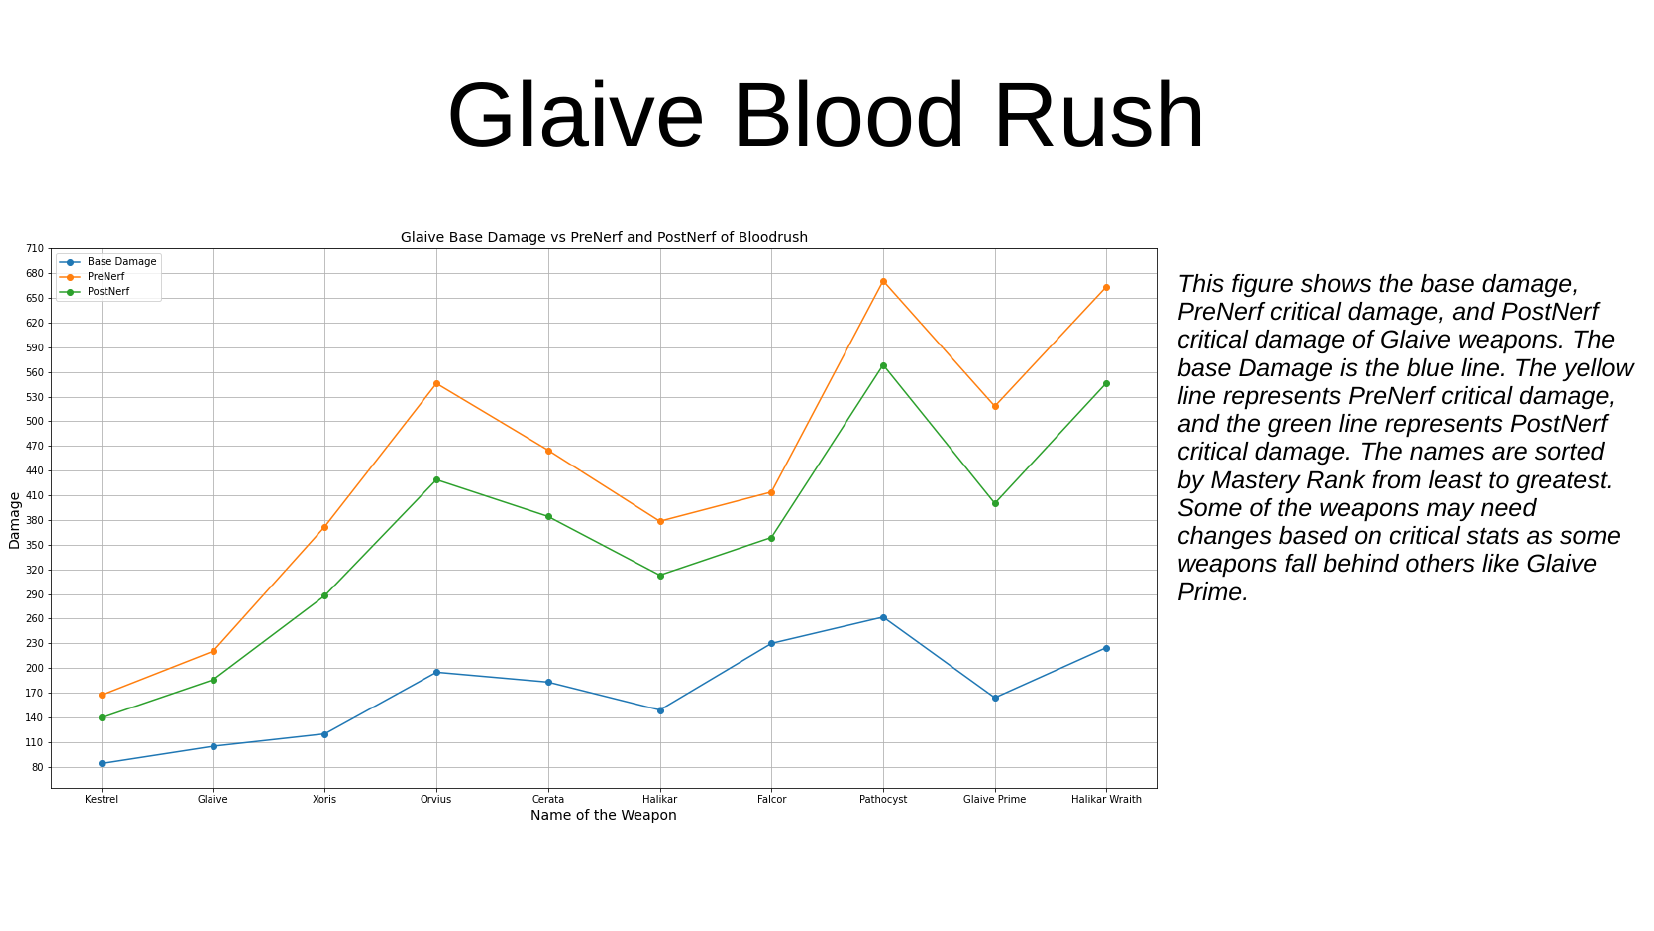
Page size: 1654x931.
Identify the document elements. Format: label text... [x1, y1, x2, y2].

title Glaive Blood Rush [82, 37, 1571, 193]
picture [0, 224, 1163, 829]
text_box This figure shows the base damage, PreNerf critical damage, and PostNerf critical damage of Glaive weapons. The base Damage is the blue line. The yellow line represents PreNerf critical damage, and the green line represents PostNerf critical damage. The names are sorted by Mastery Rank from least to greatest. Some of the weapons may need changes based on critical stats as some weapons fall behind others like Glaive Prime. [1162, 262, 1651, 614]
